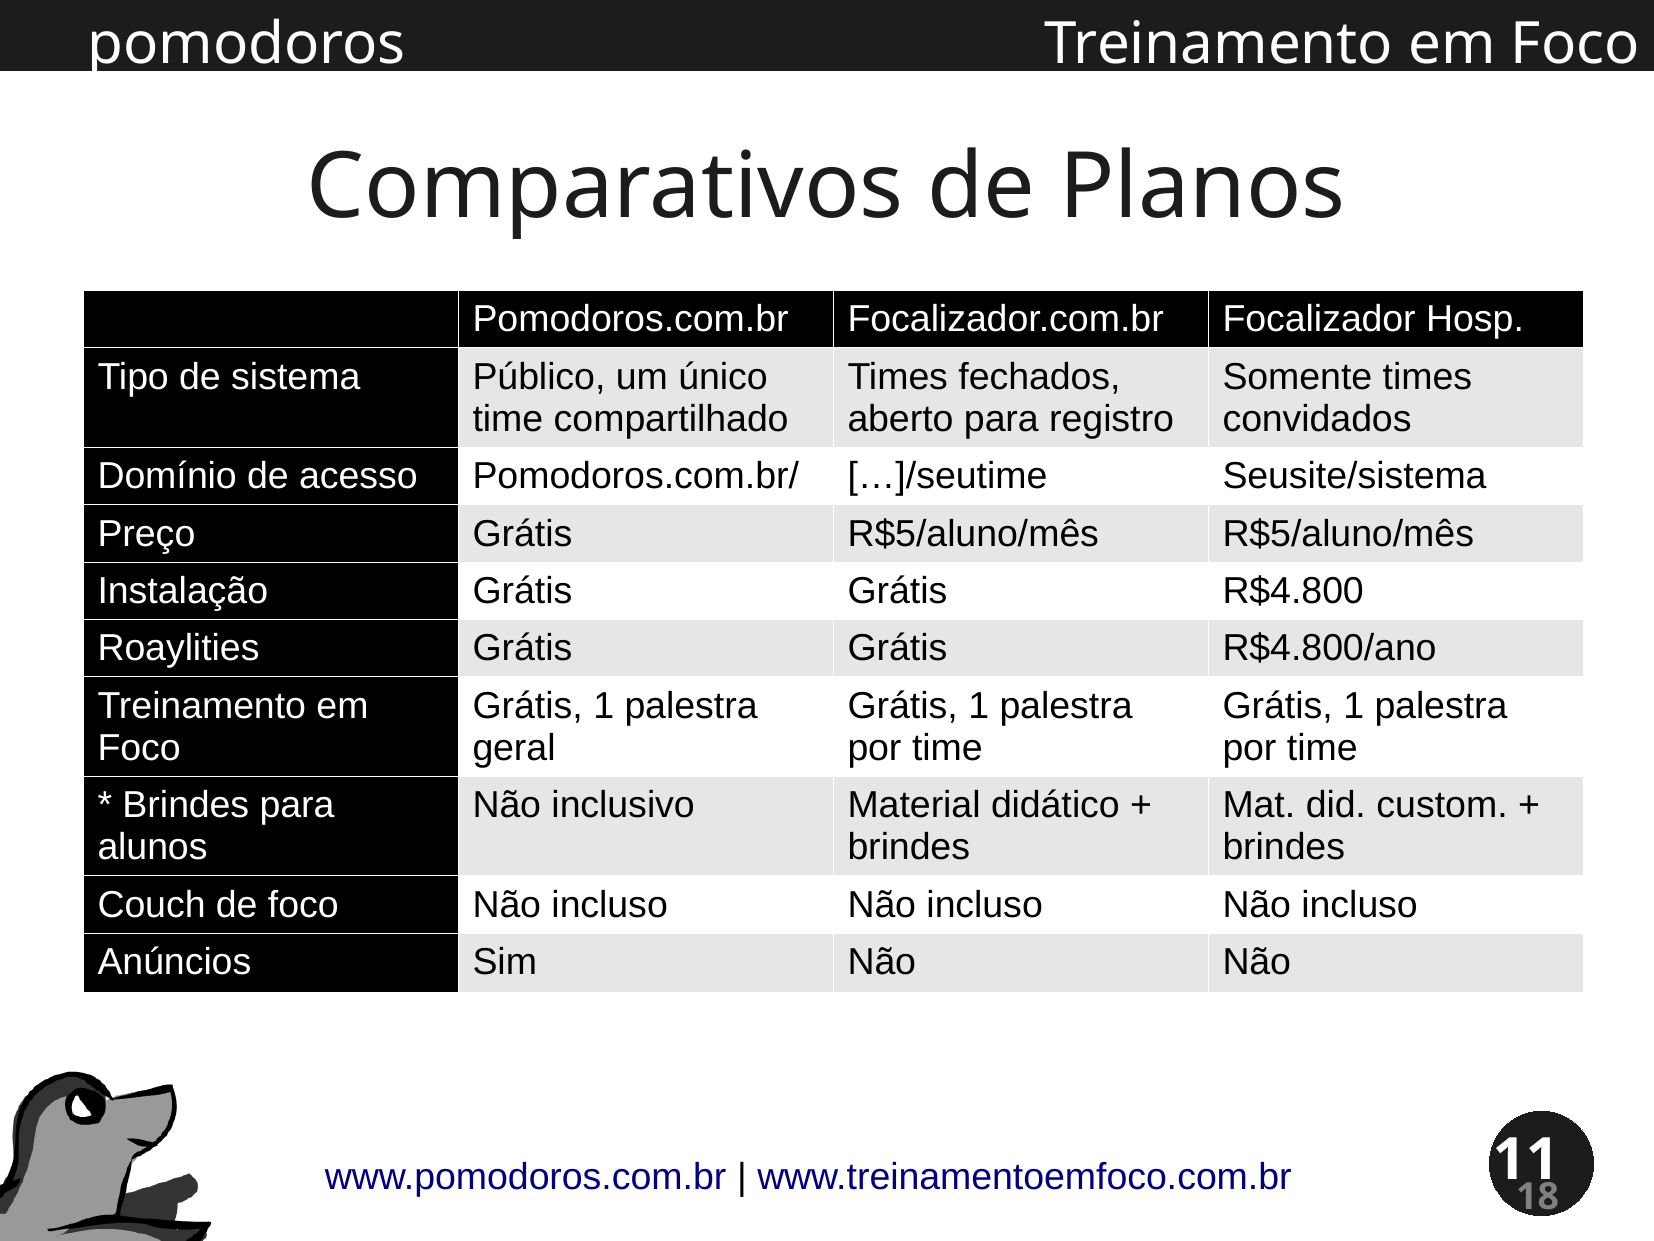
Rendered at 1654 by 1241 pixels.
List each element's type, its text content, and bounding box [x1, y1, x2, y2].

table_cell Grátis [459, 505, 833, 562]
table_cell Grátis [459, 563, 833, 619]
title Comparativos de Planos [82, 78, 1571, 287]
table_cell Grátis, 1 palestra por time [1209, 677, 1583, 776]
table_header Pomodoros.com.br [459, 291, 833, 347]
picture [0, 1003, 249, 1241]
table_header [84, 291, 458, 347]
table_cell Não [1209, 934, 1583, 992]
table_header Focalizador Hosp. [1209, 291, 1583, 347]
table_cell Grátis, 1 palestra geral [459, 677, 833, 776]
table_cell Grátis [834, 563, 1208, 619]
table_cell Mat. did. custom. + brindes [1209, 777, 1583, 875]
table_cell Grátis [834, 620, 1208, 676]
table_cell Grátis [459, 620, 833, 676]
table_cell * Brindes para alunos [84, 777, 458, 875]
table_cell Não incluso [459, 876, 833, 933]
table_cell Preço [84, 505, 458, 562]
table_cell Seusite/sistema [1209, 448, 1583, 504]
table_cell Não inclusivo [459, 777, 833, 875]
table_cell Treinamento em Foco [84, 677, 458, 776]
table_cell Roaylities [84, 620, 458, 676]
table_cell Não incluso [1209, 876, 1583, 933]
table_cell Público, um único time compartilhado [459, 348, 833, 447]
table_cell R$4.800 [1209, 563, 1583, 619]
table_cell Pomodoros.com.br/ [459, 448, 833, 504]
table_cell Anúncios [84, 934, 458, 992]
table_cell R$5/aluno/mês [834, 505, 1208, 562]
table_cell Couch de foco [84, 876, 458, 933]
table_cell Somente times convidados [1209, 348, 1583, 447]
table_cell Sim [459, 934, 833, 992]
table_cell Tipo de sistema [84, 348, 458, 447]
table_cell Material didático + brindes [834, 777, 1208, 875]
table_cell Times fechados, aberto para registro [834, 348, 1208, 447]
table_cell Não incluso [834, 876, 1208, 933]
table_cell Não [834, 934, 1208, 992]
table_cell Domínio de acesso [84, 448, 458, 504]
table_cell Instalação [84, 563, 458, 619]
table_header Focalizador.com.br [834, 291, 1208, 347]
table_cell […]/seutime [834, 448, 1208, 504]
table_cell R$5/aluno/mês [1209, 505, 1583, 562]
table_cell Grátis, 1 palestra por time [834, 677, 1208, 776]
table_cell R$4.800/ano [1209, 620, 1583, 676]
